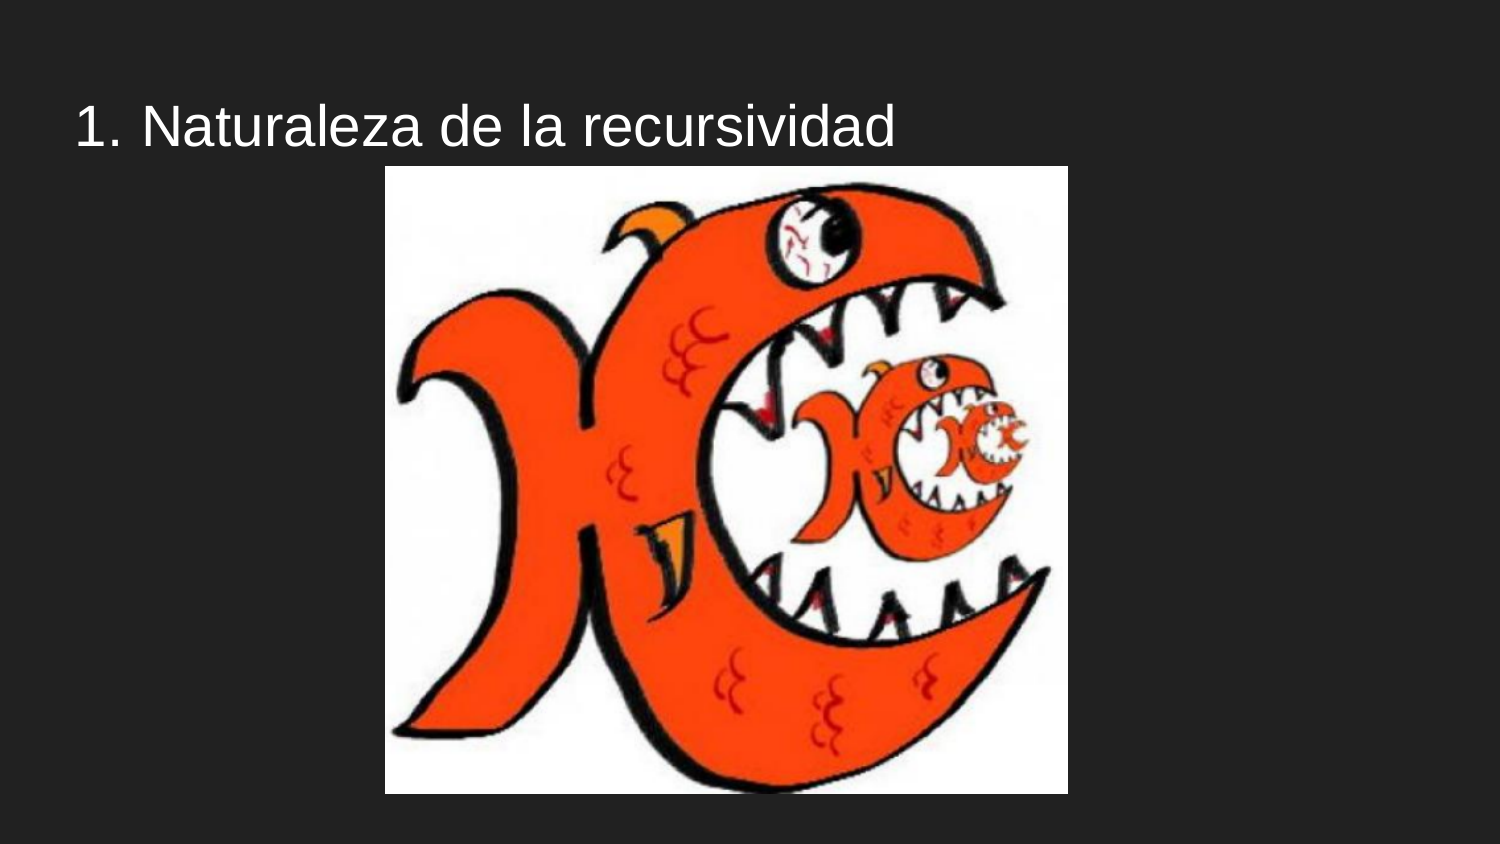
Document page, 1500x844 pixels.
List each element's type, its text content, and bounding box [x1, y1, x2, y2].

title Naturaleza de la recursividad [51, 72, 1449, 167]
picture [385, 166, 1068, 794]
